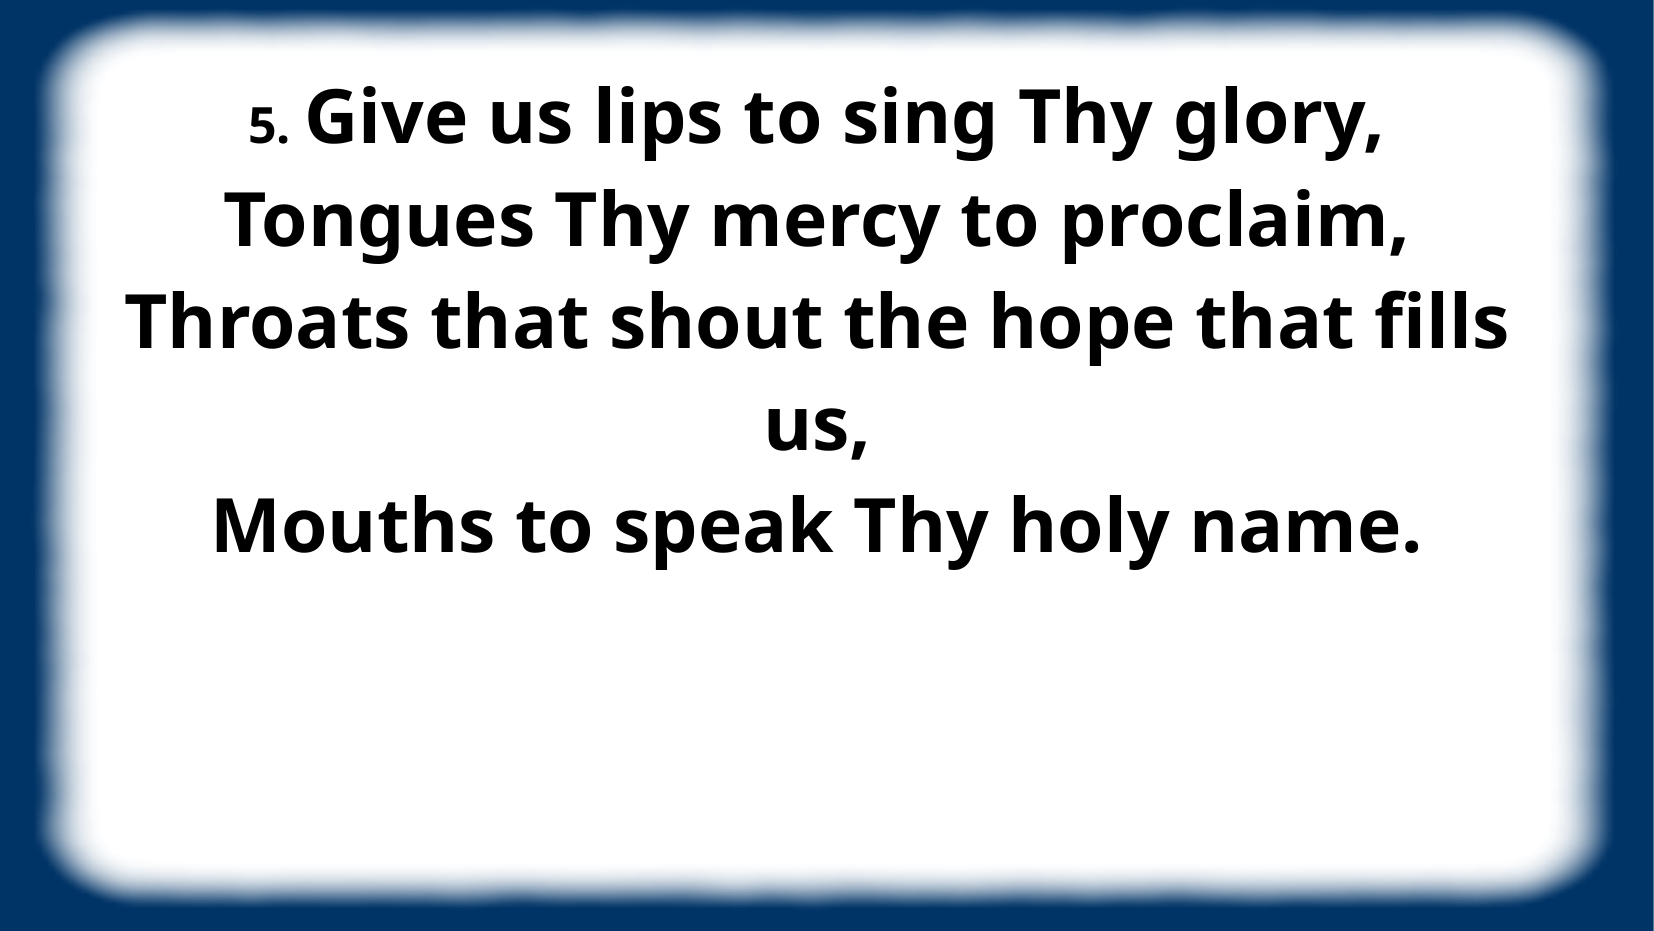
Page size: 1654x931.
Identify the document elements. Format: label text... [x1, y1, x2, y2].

picture [0, 0, 1654, 931]
text_box 5. Give us lips to sing Thy glory, Tongues Thy mercy to proclaim, Throats that shout the hope that fills us, Mouths to speak Thy holy name. [75, 56, 1561, 471]
